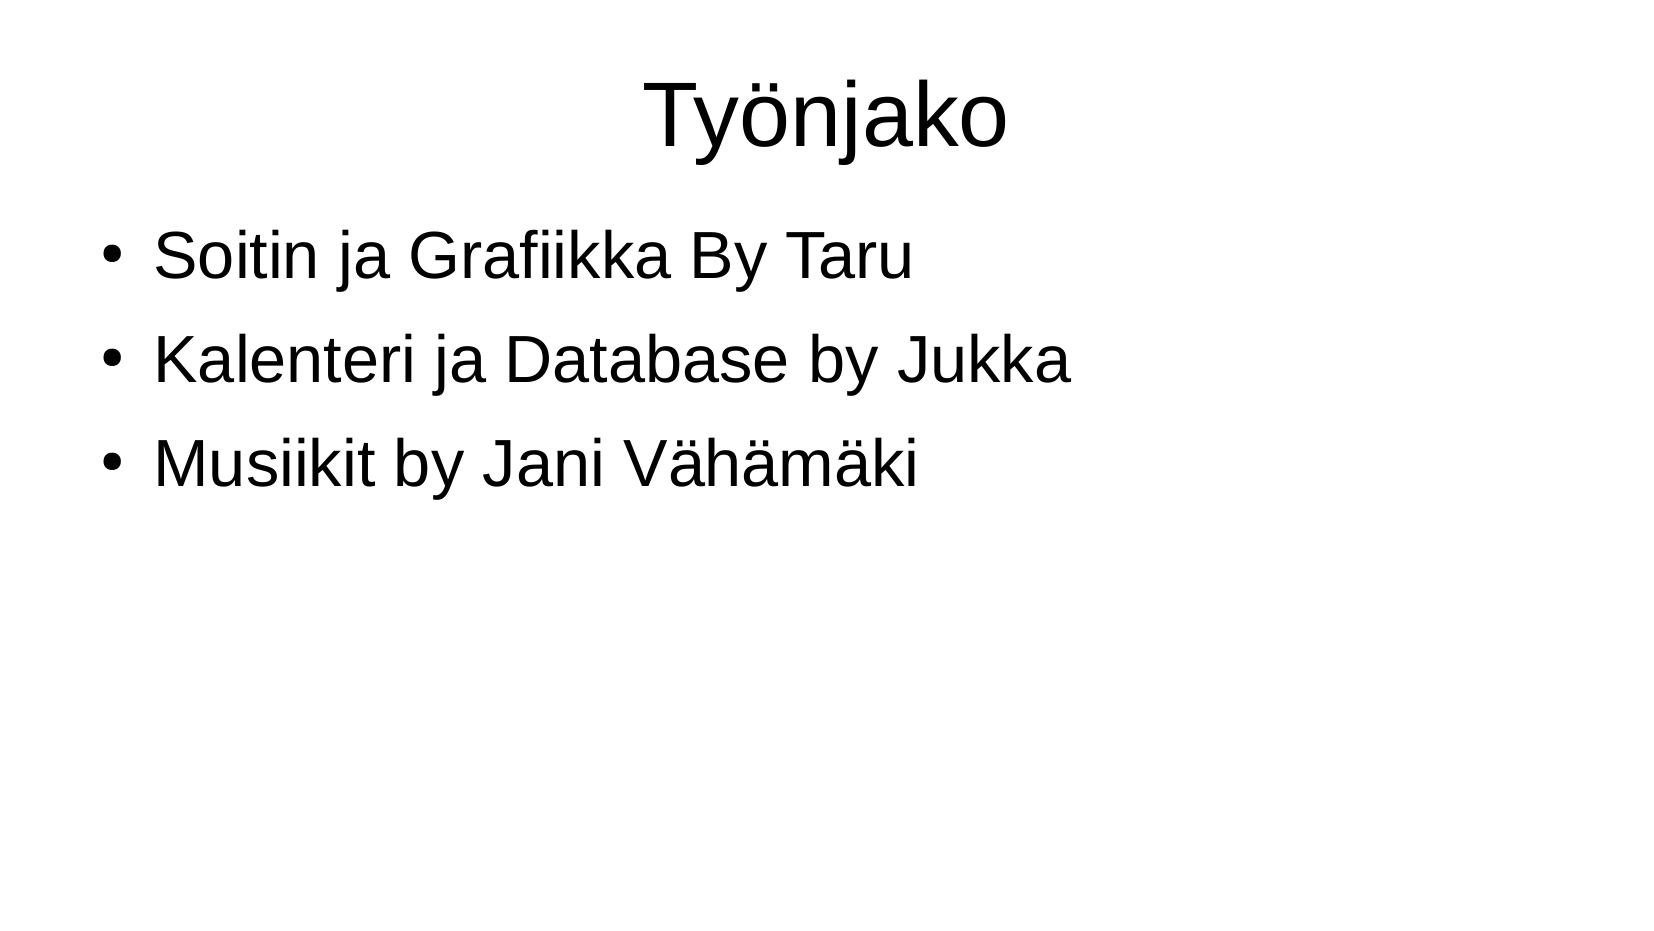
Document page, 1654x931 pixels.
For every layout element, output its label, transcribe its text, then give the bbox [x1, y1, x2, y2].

title Työnjako [82, 37, 1571, 193]
list Soitin ja Grafiikka By Taru Kalenteri ja Database by Jukka Musiikit by Jani Vähämäki [82, 217, 1571, 758]
